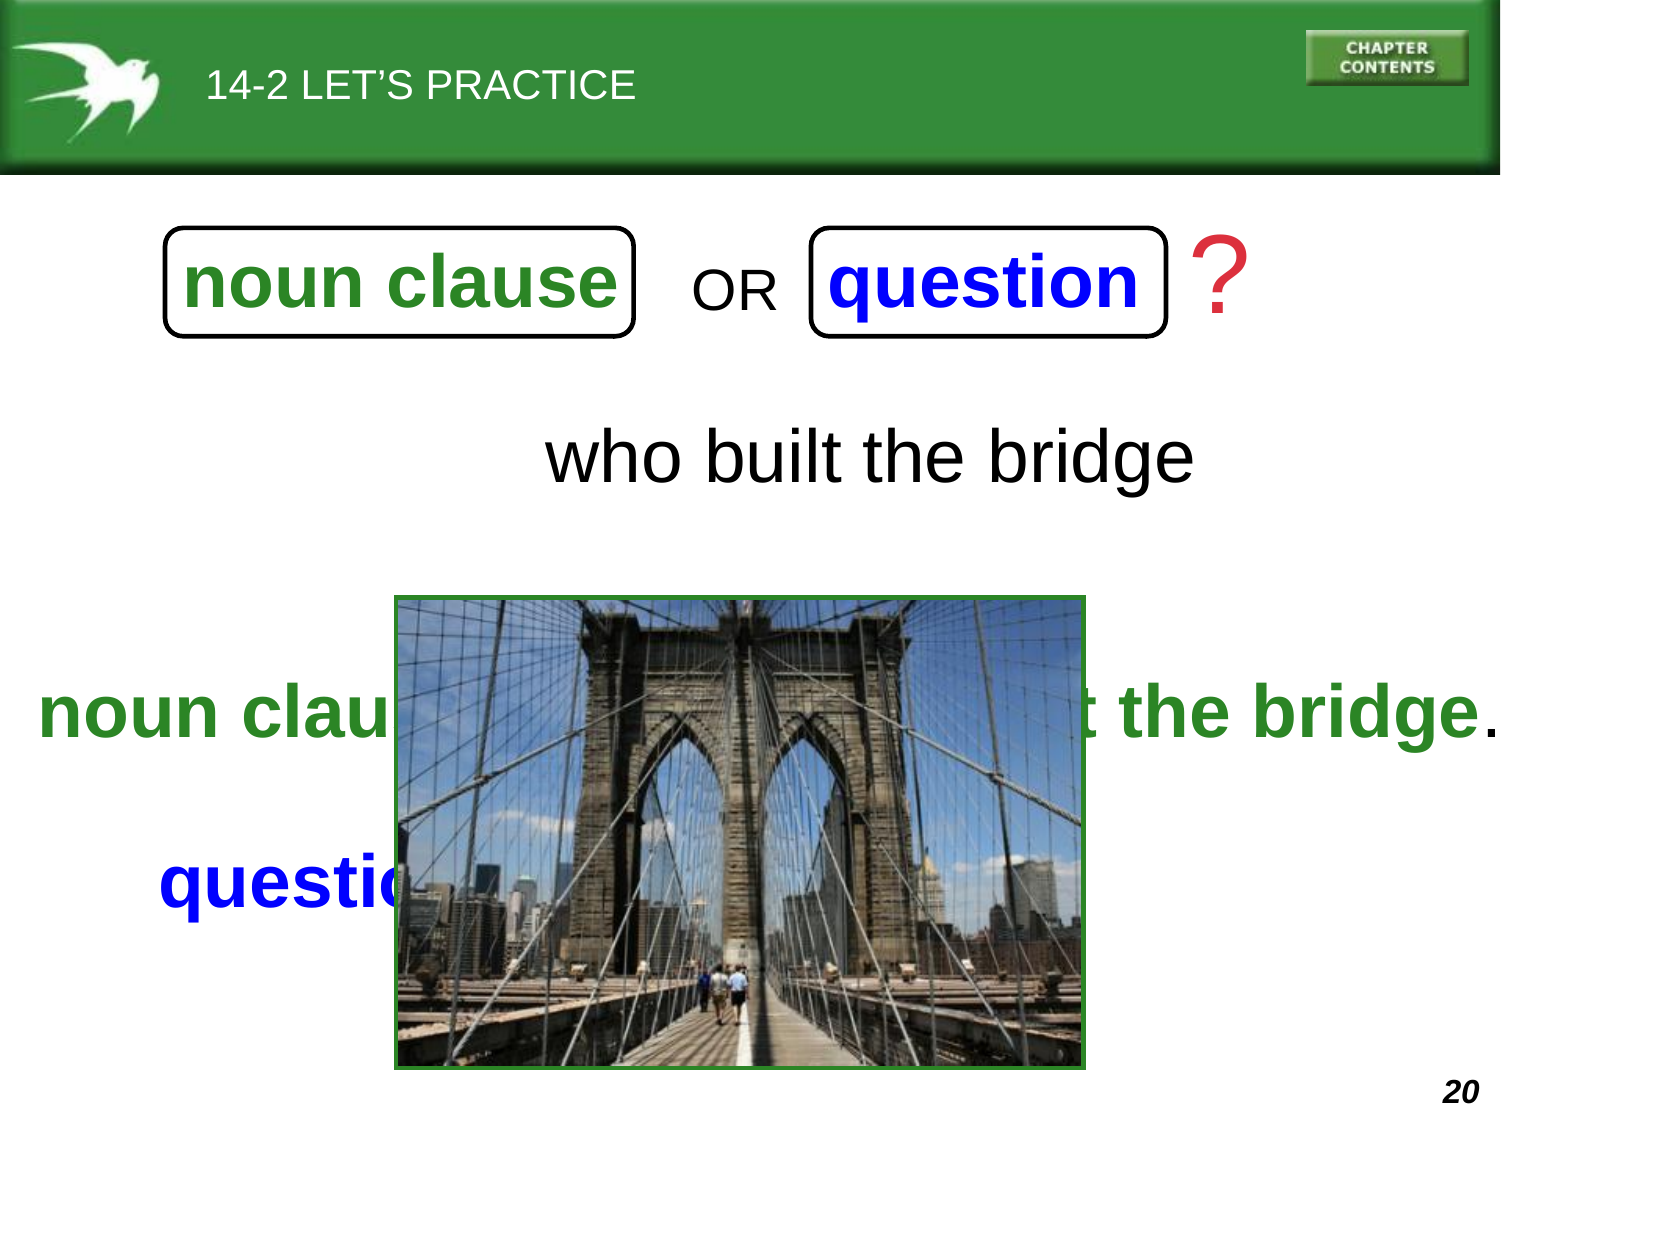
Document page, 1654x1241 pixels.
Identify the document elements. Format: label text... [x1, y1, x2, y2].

text_box noun clause [168, 224, 636, 240]
text_box ? [1173, 193, 1266, 345]
text_box 14-2 LET’S PRACTICE [190, 50, 1363, 116]
text_box noun clause: [23, 654, 394, 761]
picture [398, 600, 1082, 1066]
text_box question [814, 231, 1156, 331]
text_box who built the bridge [495, 399, 1212, 506]
text_box I know who built the bridge. Who built the bridge? [1086, 654, 1517, 896]
text_box OR [641, 244, 795, 331]
text_box question: [143, 824, 394, 931]
picture [0, 0, 1500, 175]
text_box noun clause [168, 231, 631, 331]
text_box question [813, 224, 1156, 232]
